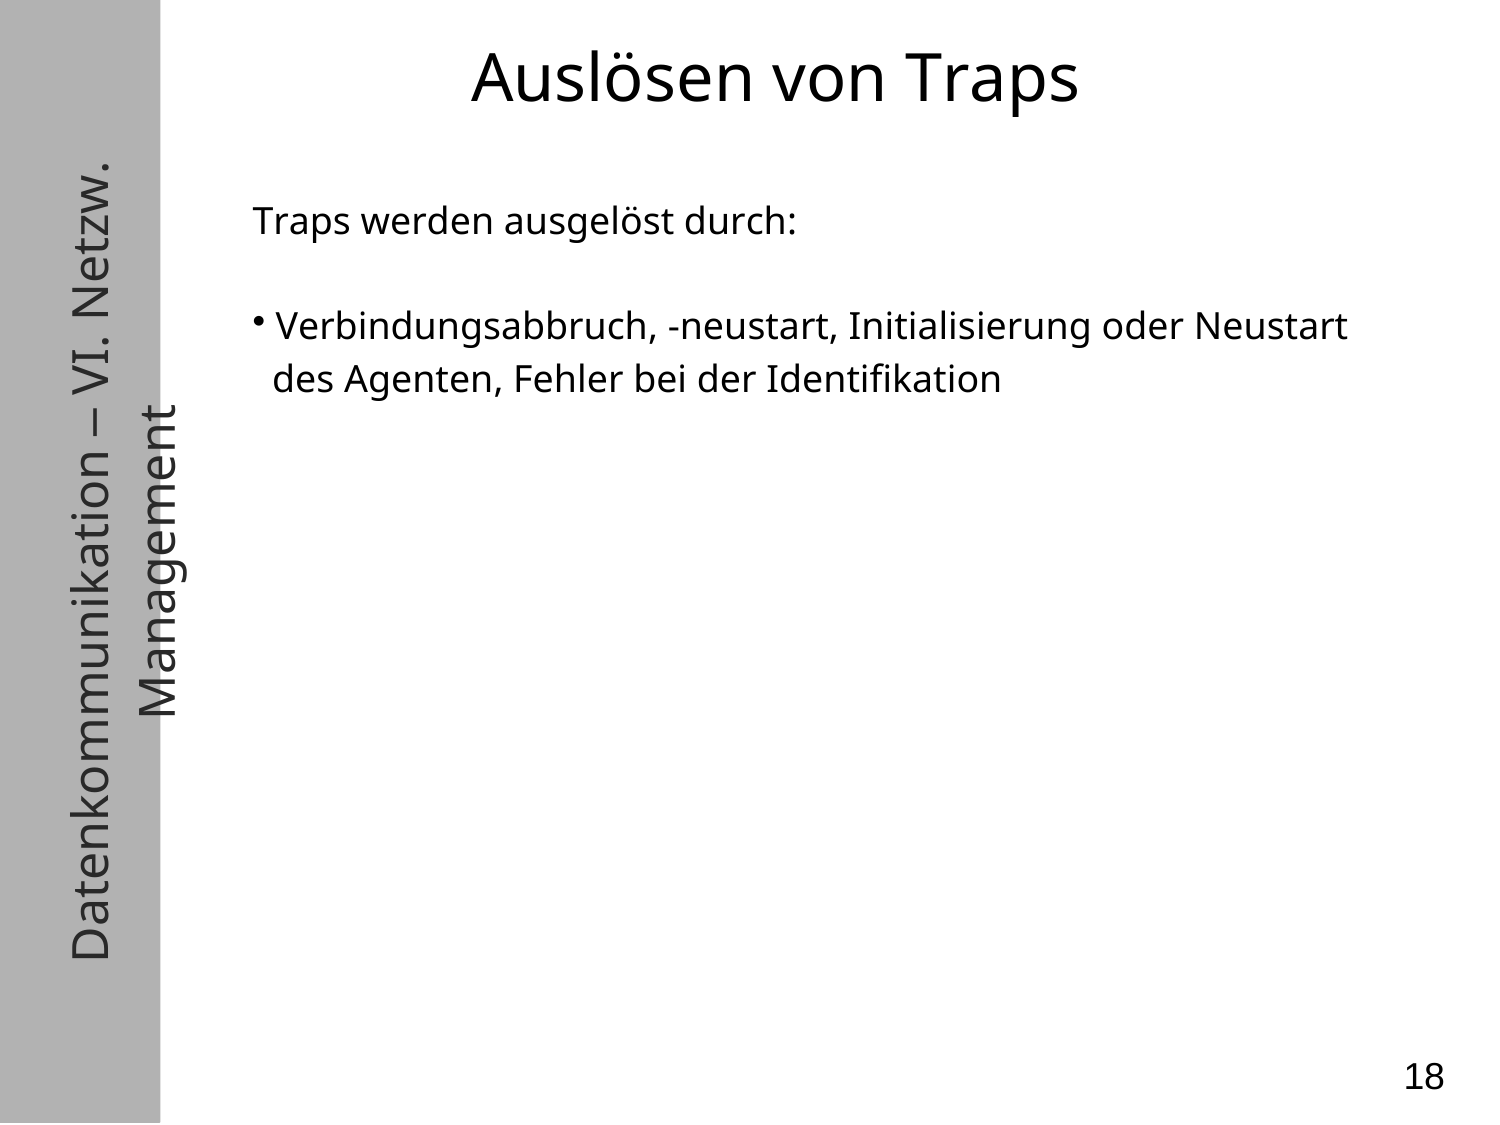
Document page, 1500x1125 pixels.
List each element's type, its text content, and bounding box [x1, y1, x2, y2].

text_box [0, 0, 160, 1123]
text_box Auslösen von Traps [466, 27, 1086, 123]
text_box Datenkommunikation – VI. Netzw. Management [47, 1, 178, 1124]
text_box <number> [1403, 1056, 1479, 1106]
text_box Traps werden ausgelöst durch: Verbindungsabbruch, -neustart, Initialisierung oder Neustart des Agenten, Fehler bei der Identifikation [237, 187, 1448, 955]
